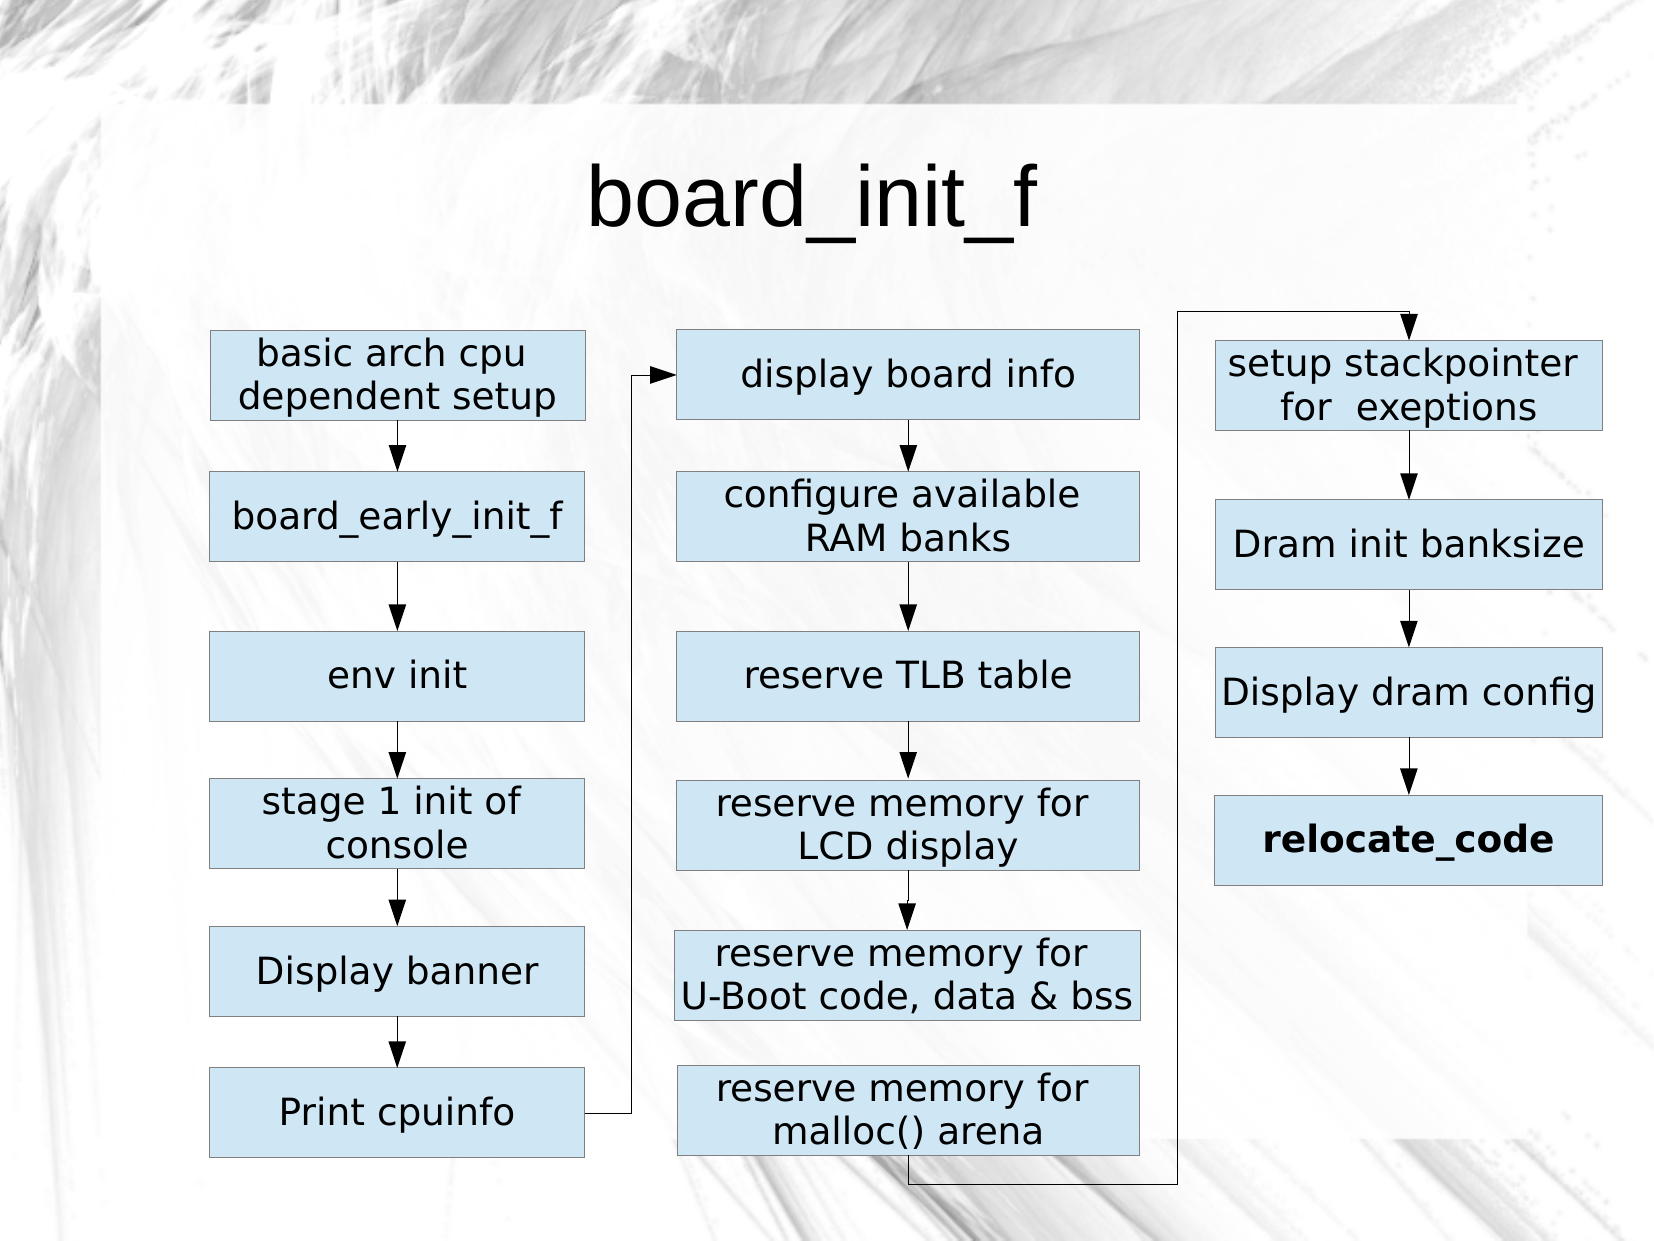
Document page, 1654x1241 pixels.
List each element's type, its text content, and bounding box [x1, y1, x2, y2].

text_box display board info [676, 329, 1140, 420]
text_box reserve memory for malloc() arena [677, 1065, 1140, 1156]
text_box stage 1 init of console [209, 778, 585, 869]
text_box Display banner [209, 926, 585, 1017]
text_box Display dram config [1215, 647, 1603, 738]
text_box reserve memory for LCD display [676, 780, 1140, 871]
text_box env init [209, 631, 585, 722]
title board_init_f [118, 112, 1506, 281]
text_box Dram init banksize [1215, 499, 1603, 590]
text_box relocate_code [1214, 795, 1603, 886]
text_box Print cpuinfo [209, 1067, 585, 1158]
text_box configure available RAM banks [676, 471, 1140, 562]
picture [0, 0, 1654, 1241]
text_box board_early_init_f [209, 471, 585, 562]
text_box basic arch cpu dependent setup [210, 330, 586, 421]
text_box setup stackpointer for exeptions [1215, 340, 1603, 431]
text_box reserve memory for U-Boot code, data & bss [674, 930, 1141, 1021]
text_box reserve TLB table [676, 631, 1140, 722]
